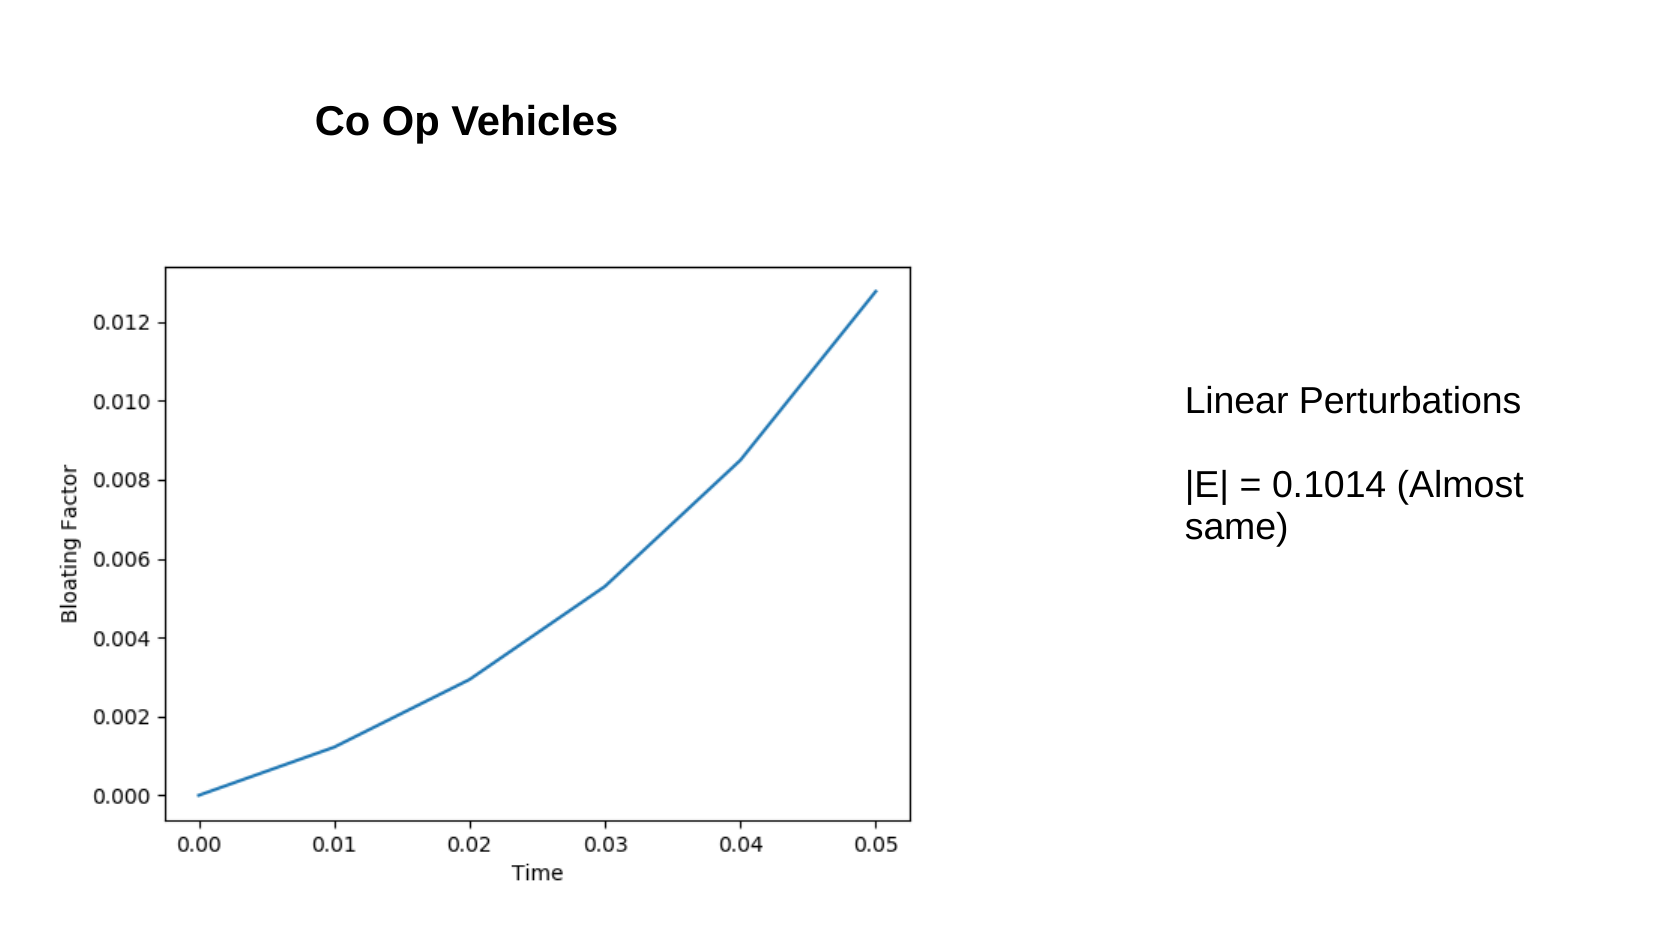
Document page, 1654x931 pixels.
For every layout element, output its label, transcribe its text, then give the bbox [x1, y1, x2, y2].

picture [45, 180, 1006, 901]
text_box Co Op Vehicles [300, 90, 841, 152]
text_box Linear Perturbations |E| = 0.1014 (Almost same) [1170, 372, 1546, 556]
